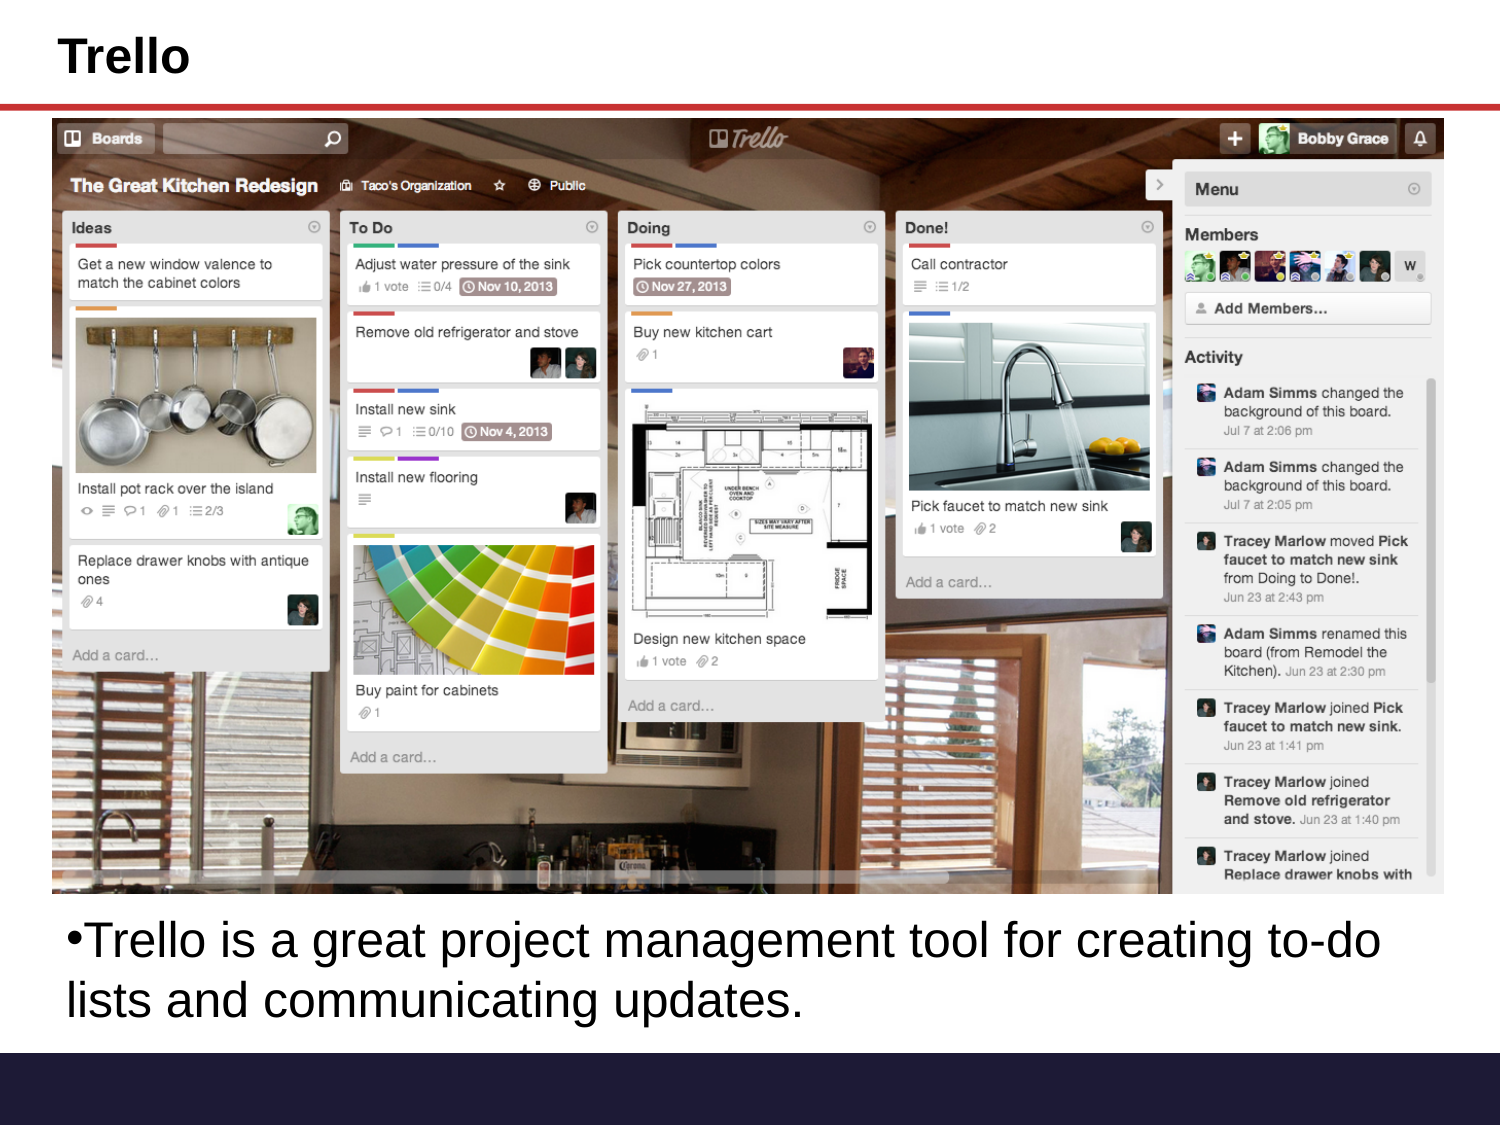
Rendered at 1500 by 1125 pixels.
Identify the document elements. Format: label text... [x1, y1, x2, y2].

text_box Trello [49, 16, 1163, 91]
text_box Trello is a great project management tool for creating to-do lists and communicating updates. [58, 899, 1444, 1035]
picture [52, 118, 1444, 894]
